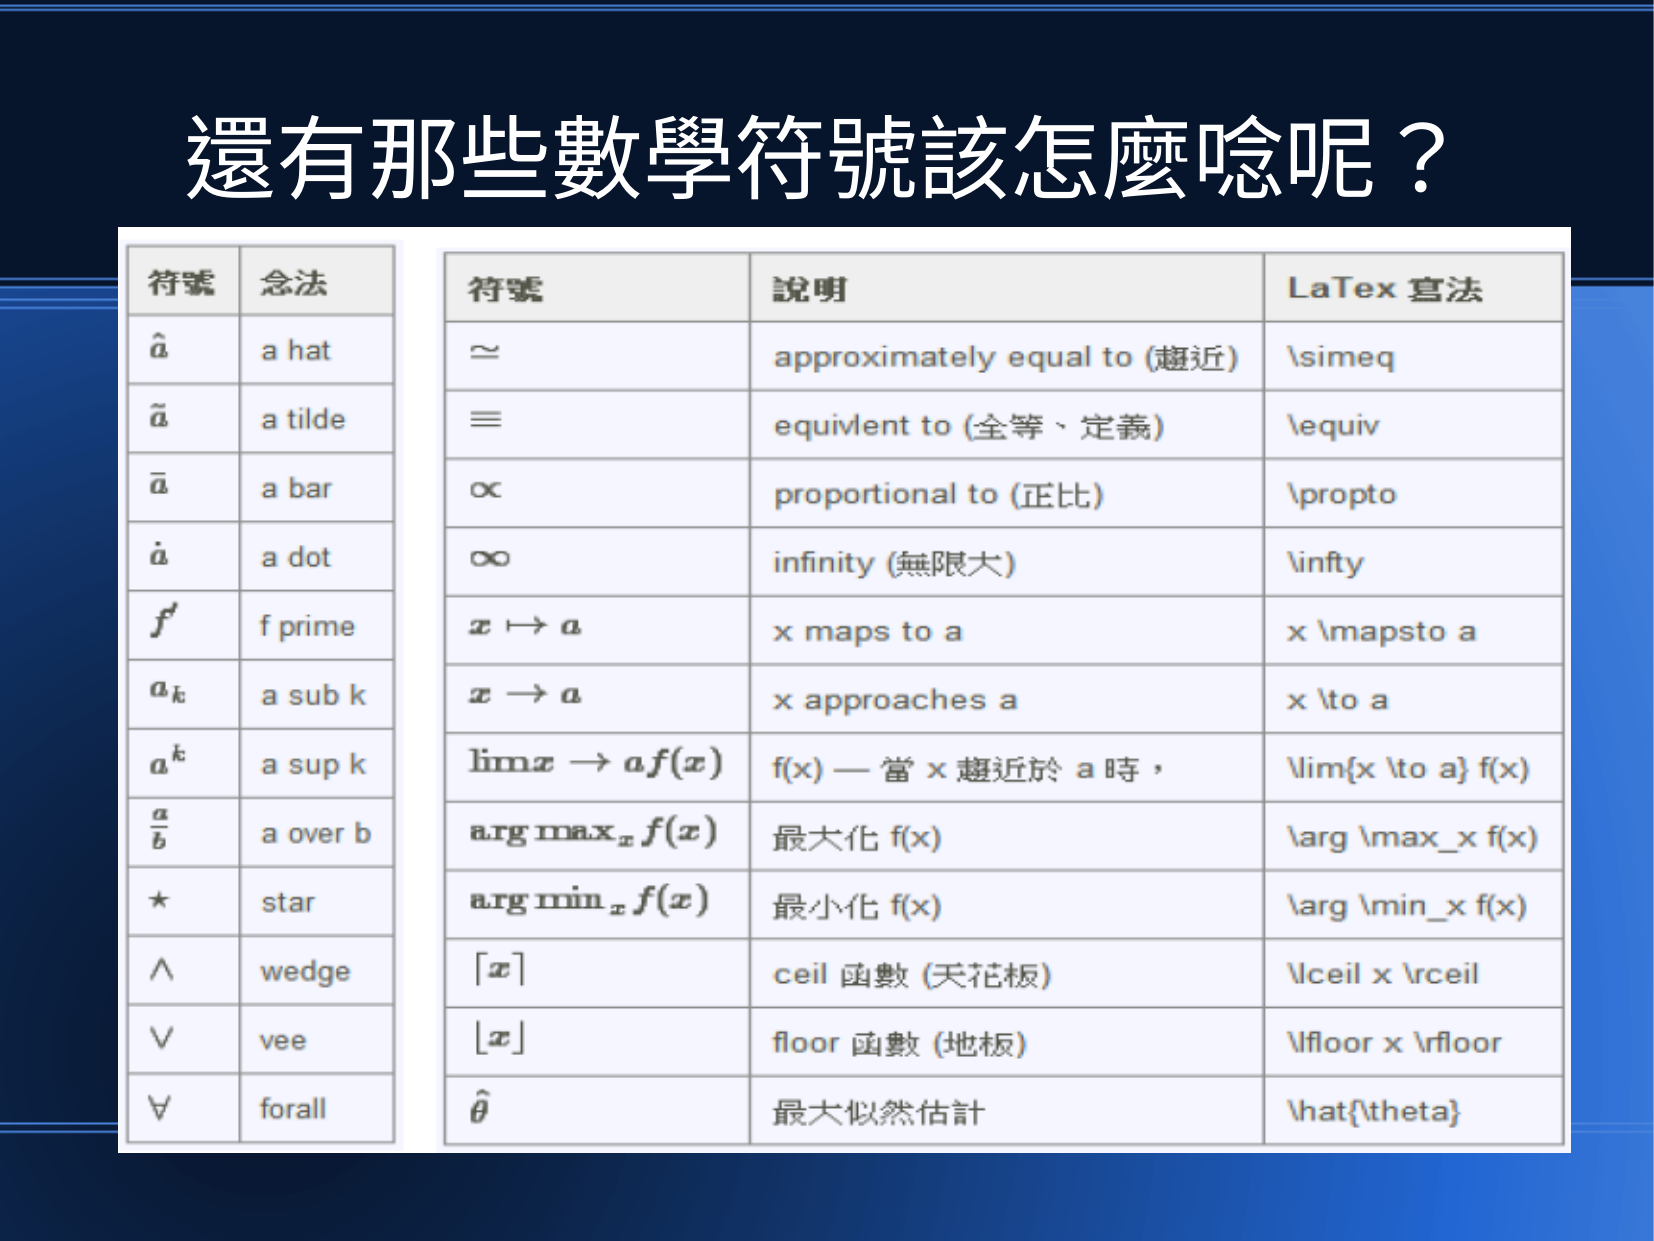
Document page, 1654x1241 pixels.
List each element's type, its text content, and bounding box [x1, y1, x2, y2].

title 還有那些數學符號該怎麼唸呢？ [82, 49, 1571, 257]
picture [0, 0, 1654, 1241]
